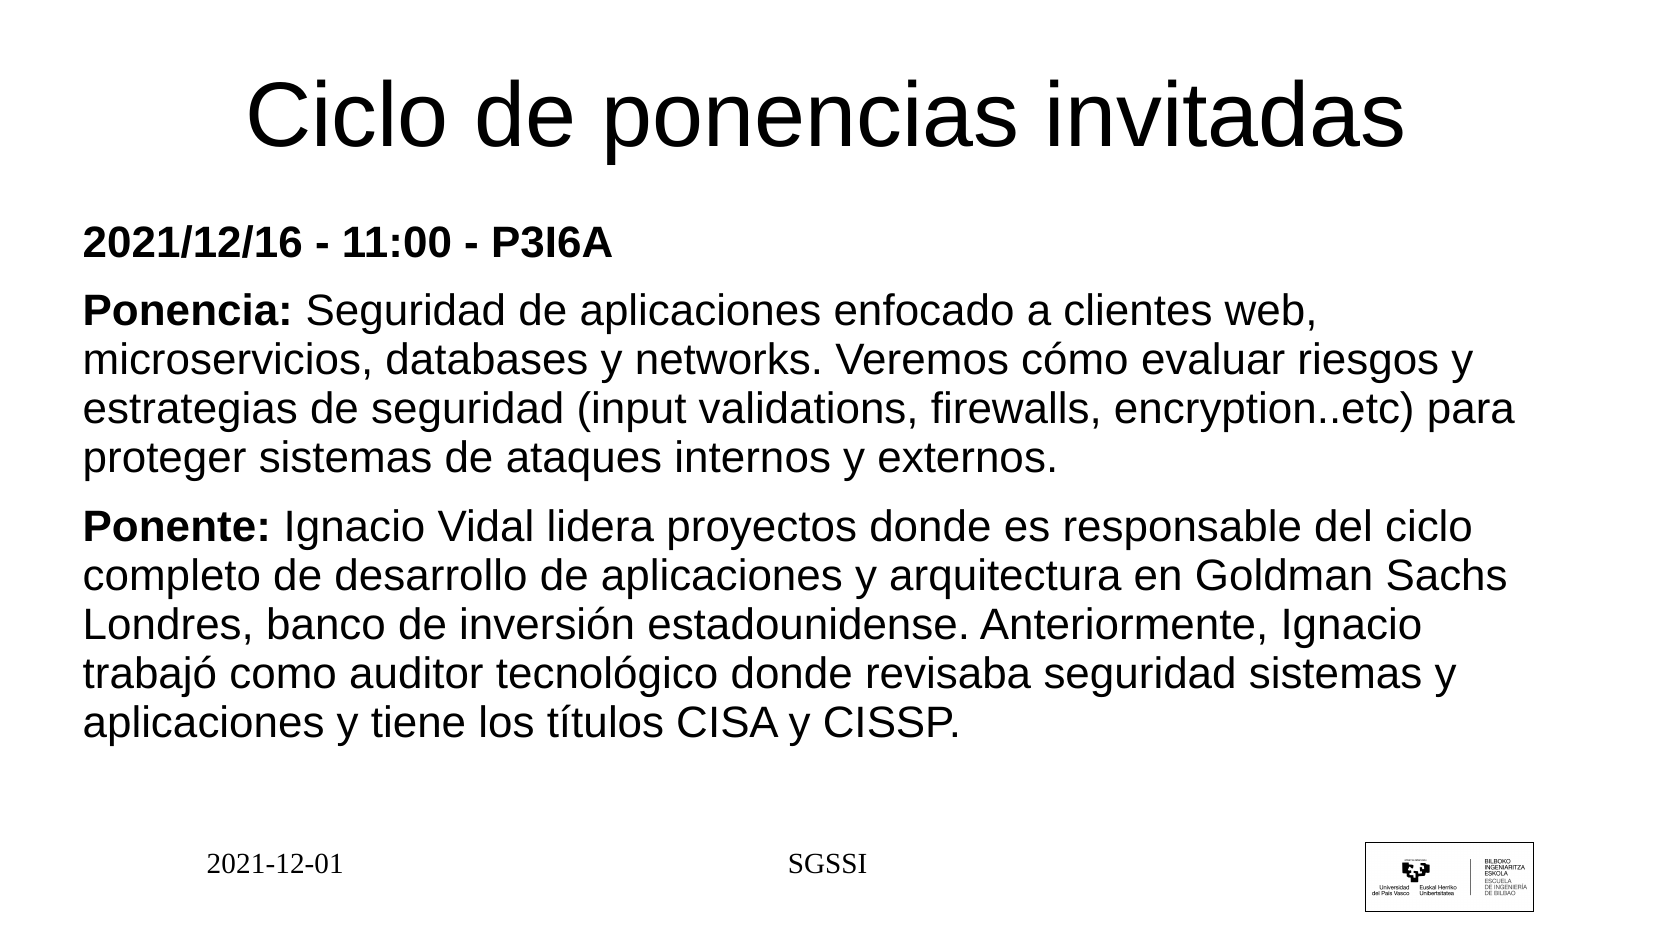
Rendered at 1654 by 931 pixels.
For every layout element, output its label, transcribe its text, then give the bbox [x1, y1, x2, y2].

title Ciclo de ponencias invitadas [82, 37, 1571, 193]
picture [1366, 843, 1533, 911]
list 2021/12/16 - 11:00 - P3I6A Ponencia: Seguridad de aplicaciones enfocado a clientes web, microservicios, databases y networks. Veremos cómo evaluar riesgos y estrategias de seguridad (input validations, firewalls, encryption..etc) para proteger sistemas de ataques internos y externos. Ponente: Ignacio Vidal lidera proyectos donde es responsable del ciclo completo de desarrollo de aplicaciones y arquitectura en Goldman Sachs Londres, banco de inversión estadounidense. Anteriormente, Ignacio trabajó como auditor tecnológico donde revisaba seguridad sistemas y aplicaciones y tiene los títulos CISA y CISSP. [82, 217, 1571, 758]
